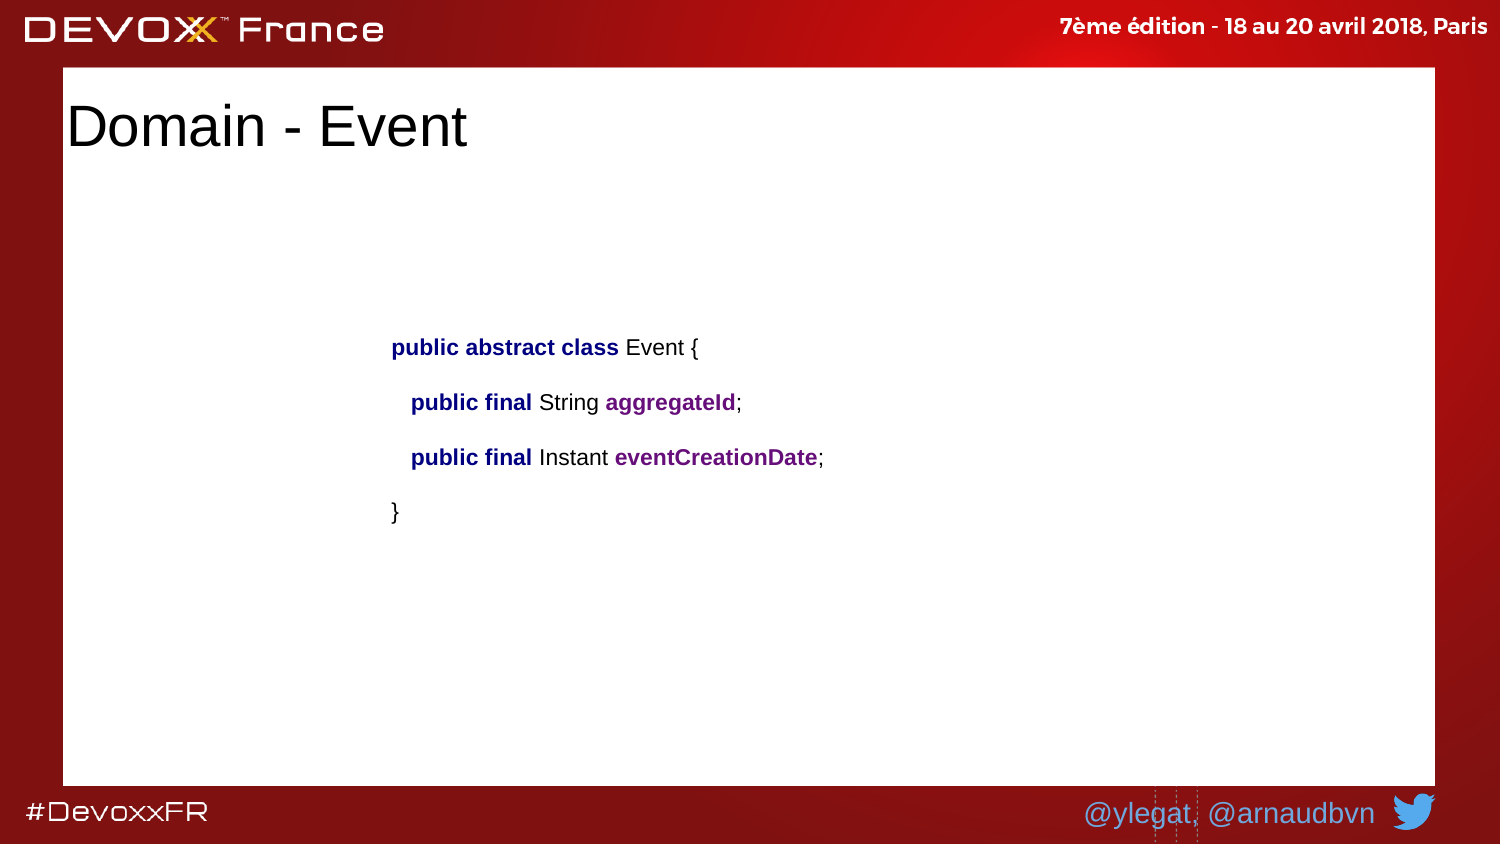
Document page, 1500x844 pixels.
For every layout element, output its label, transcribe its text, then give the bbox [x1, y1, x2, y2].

picture [0, 0, 1500, 844]
text_box @ylegat, @arnaudbvn [1068, 779, 1399, 844]
text_box public abstract class Event { public final String aggregateId; public final Instant eventCreationDate; } [376, 317, 1124, 558]
title Domain - Event [51, 72, 1449, 167]
